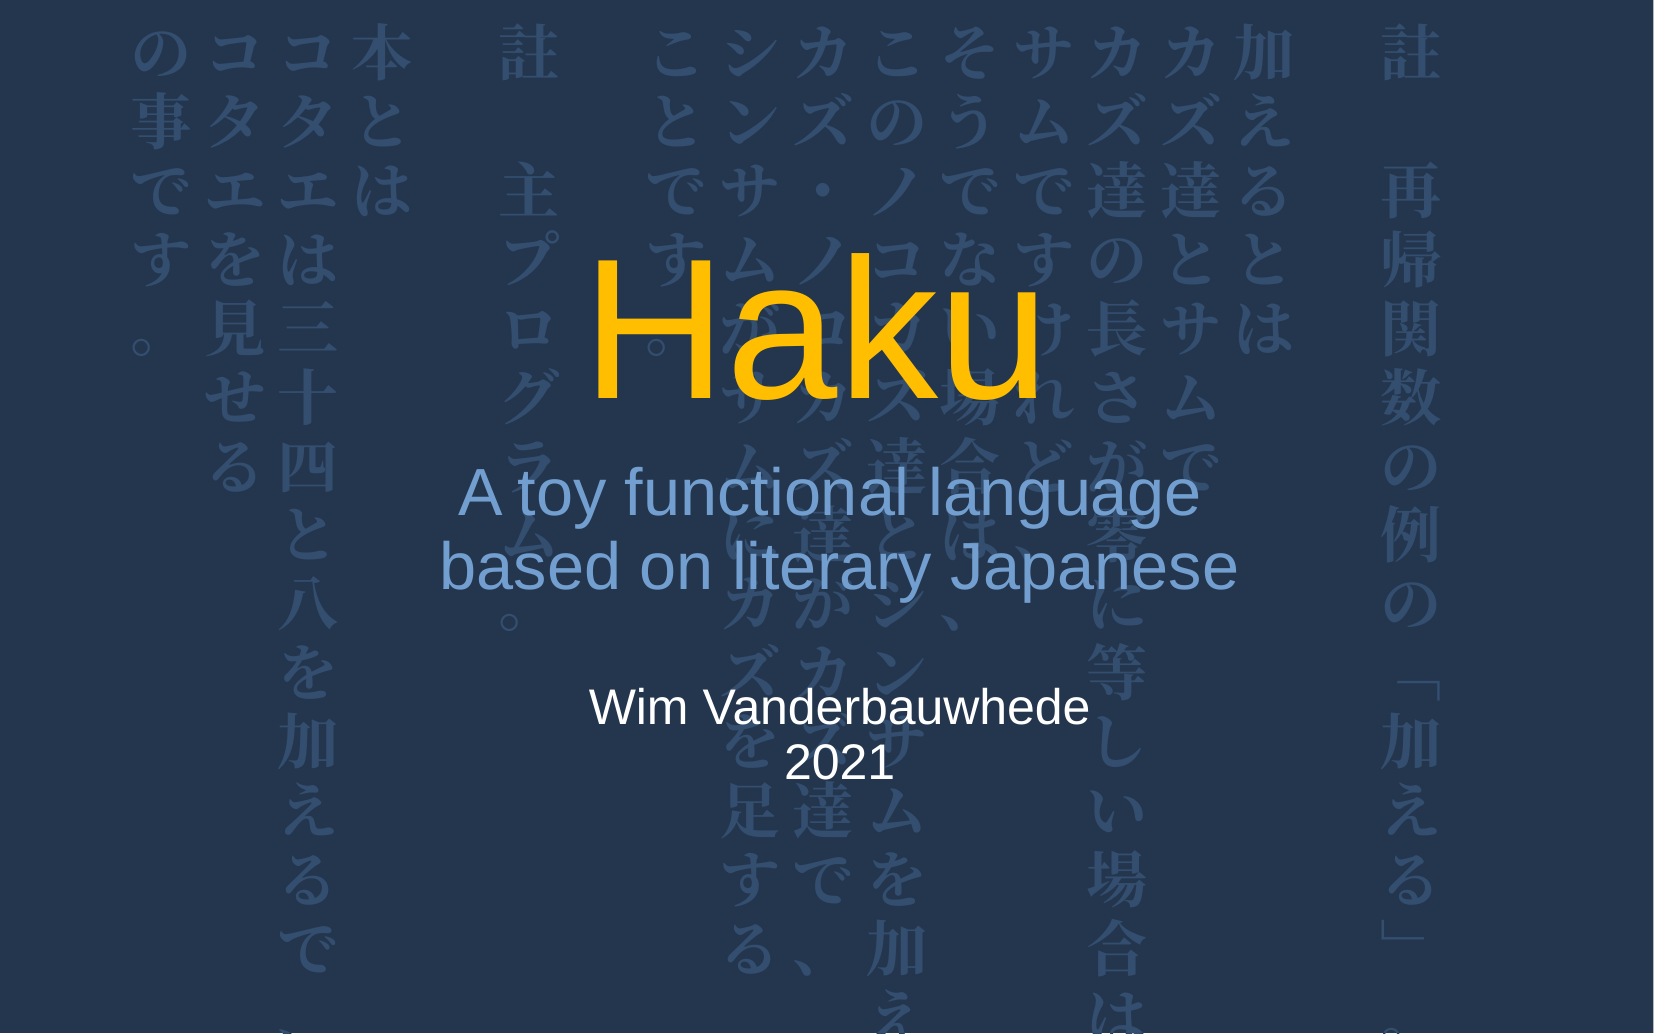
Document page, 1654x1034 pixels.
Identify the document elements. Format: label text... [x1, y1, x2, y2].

title Haku [514, 188, 1118, 454]
picture [94, 0, 1471, 1034]
subtitle A toy functional language based on literary Japanese Wim Vanderbauwhede 2021 [384, 454, 1295, 791]
